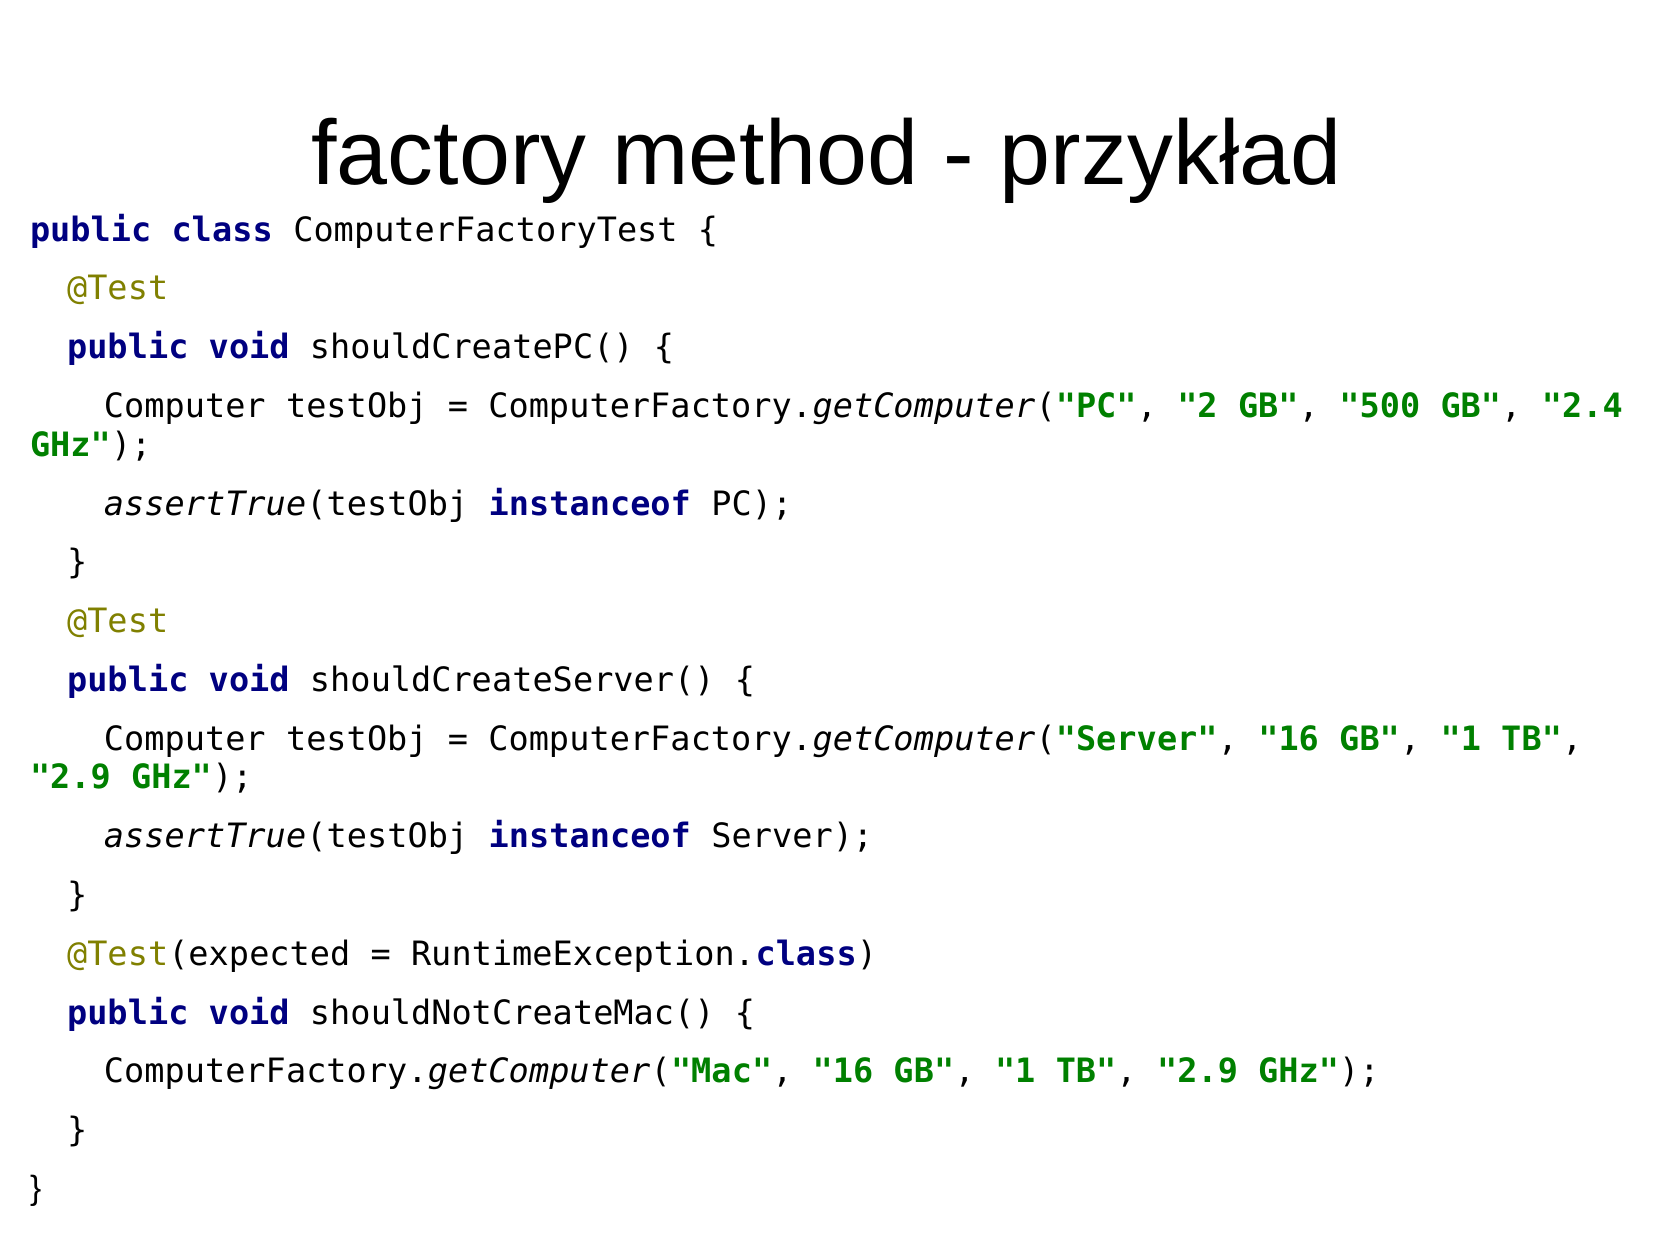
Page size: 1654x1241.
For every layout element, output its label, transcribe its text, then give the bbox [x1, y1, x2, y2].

title factory method - przykład [82, 49, 1571, 210]
list public class ComputerFactoryTest { @Test public void shouldCreatePC() { Computer testObj = ComputerFactory.getComputer("PC", "2 GB", "500 GB", "2.4 GHz"); assertTrue(testObj instanceof PC); } @Test public void shouldCreateServer() { Computer testObj = ComputerFactory.getComputer("Server", "16 GB", "1 TB", "2.9 GHz"); assertTrue(testObj instanceof Server); } @Test(expected = RuntimeException.class) public void shouldNotCreateMac() { ComputerFactory.getComputer("Mac", "16 GB", "1 TB", "2.9 GHz"); } } [30, 210, 1636, 1216]
